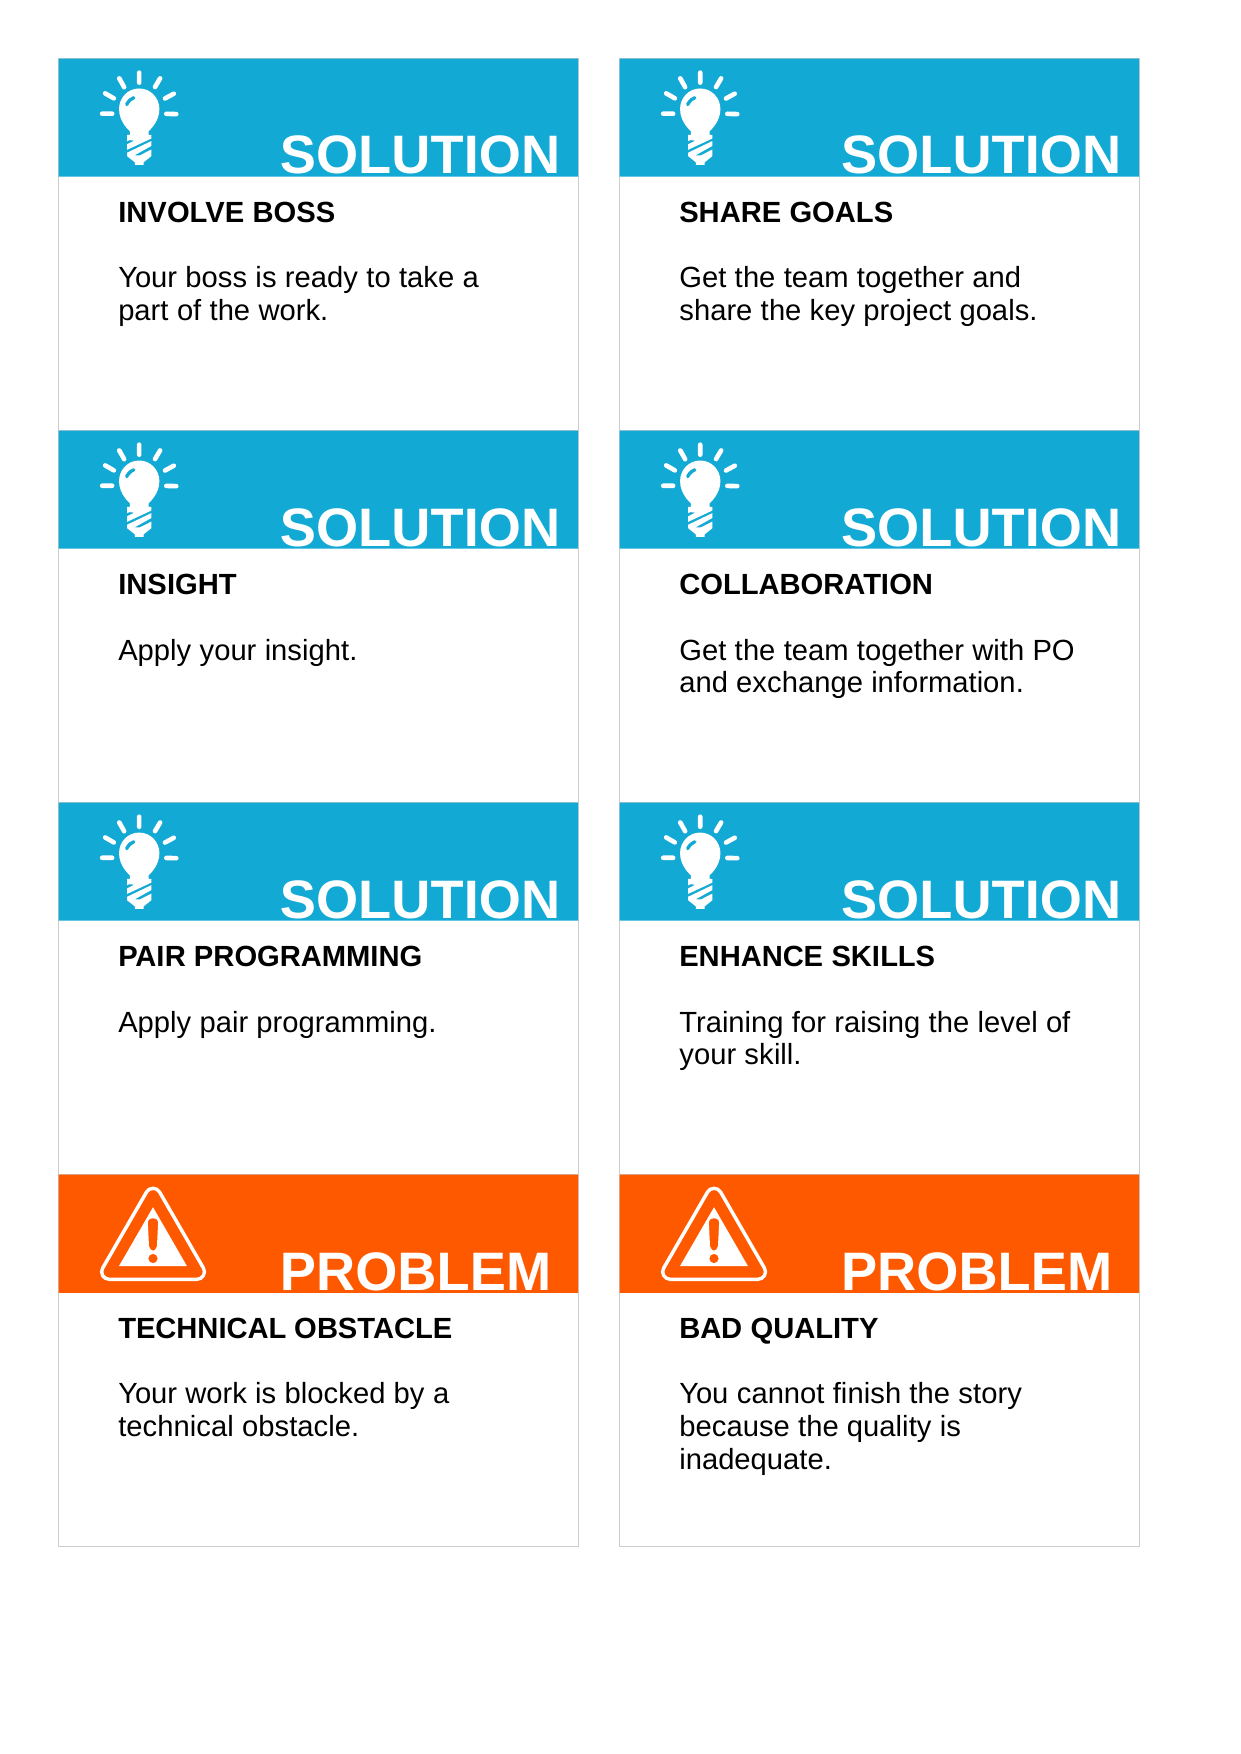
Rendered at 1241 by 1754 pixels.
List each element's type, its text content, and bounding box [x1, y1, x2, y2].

text_box PAIR PROGRAMMING Apply pair programming. [103, 932, 539, 1047]
text_box ENHANCE SKILLS Training for raising the level of your skill. [664, 932, 1094, 1112]
text_box INVOLVE BOSS Your boss is ready to take a part of the work. [103, 188, 509, 351]
text_box PROBLEM [265, 1233, 569, 1311]
text_box SOLUTION [826, 117, 1140, 195]
text_box SOLUTION [826, 861, 1140, 939]
text_box SOLUTION [265, 117, 579, 195]
text_box [58, 58, 579, 1547]
text_box SOLUTION [265, 861, 579, 939]
text_box SOLUTION [265, 489, 579, 567]
text_box SOLUTION [826, 489, 1140, 567]
text_box BAD QUALITY You cannot finish the story because the quality is inadequate. [664, 1304, 1109, 1518]
text_box INSIGHT Apply your insight. [103, 560, 509, 675]
text_box COLLABORATION Get the team together with PO and exchange information. [664, 560, 1094, 708]
text_box PROBLEM [826, 1233, 1130, 1311]
text_box [619, 58, 1140, 1547]
text_box TECHNICAL OBSTACLE Your work is blocked by a technical obstacle. [103, 1304, 539, 1454]
text_box SHARE GOALS Get the team together and share the key project goals. [664, 188, 1109, 344]
